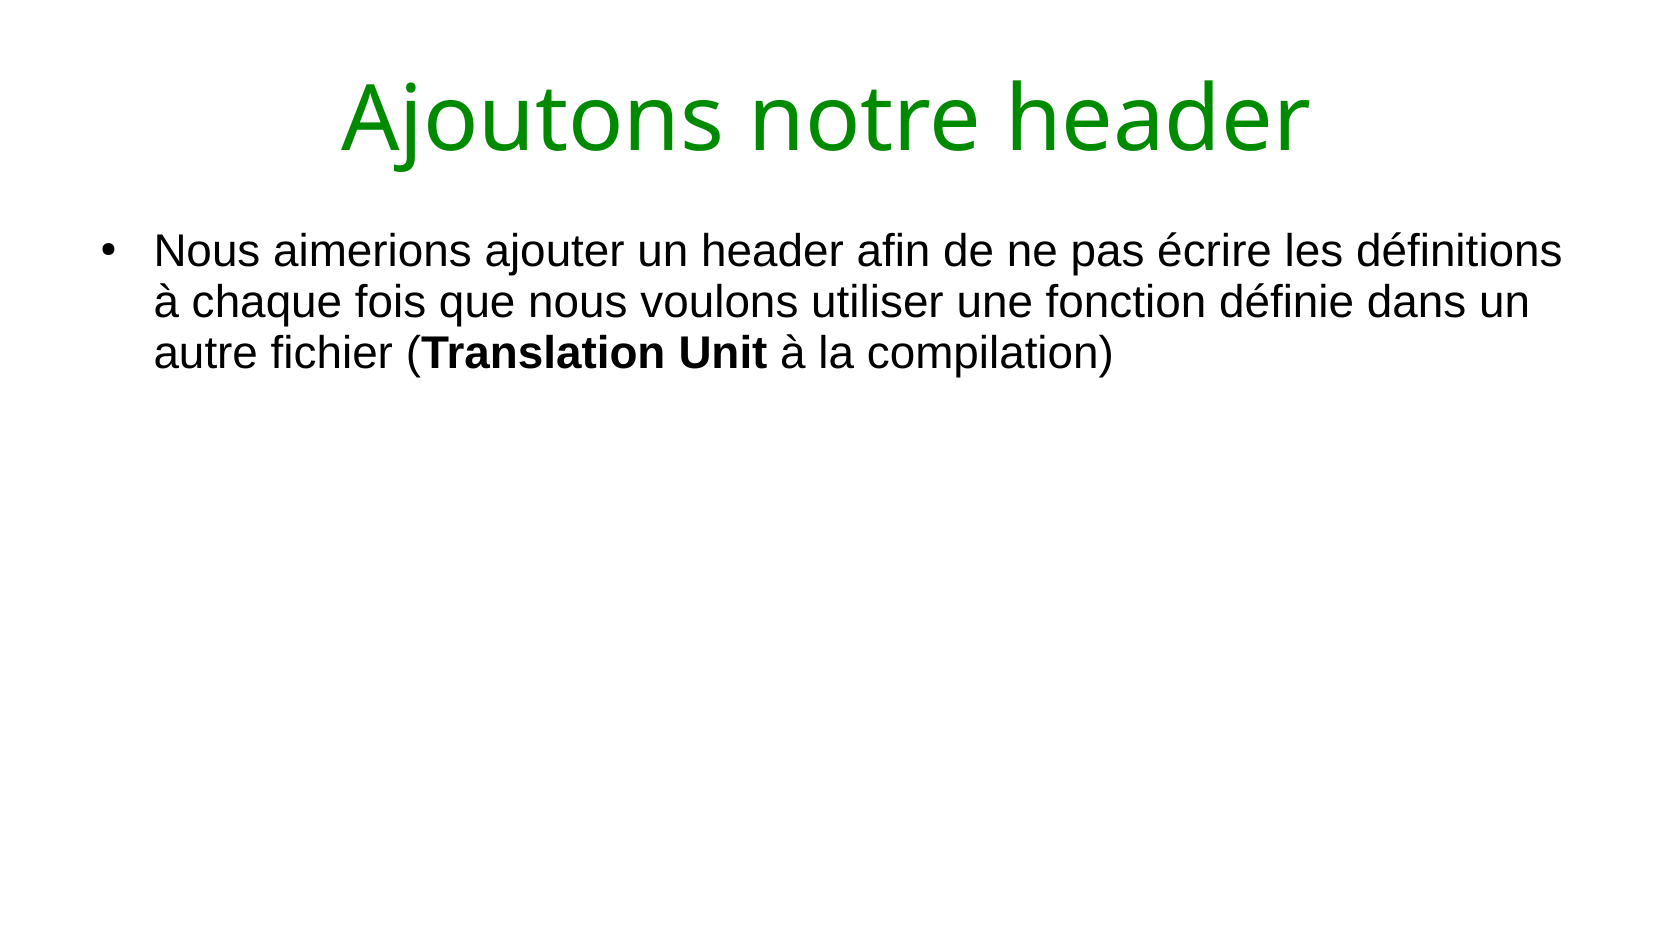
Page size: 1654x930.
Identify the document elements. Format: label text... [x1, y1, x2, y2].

title Ajoutons notre header [82, 37, 1571, 193]
list Nous aimerions ajouter un header afin de ne pas écrire les définitions à chaque fois que nous voulons utiliser une fonction définie dans un autre fichier (Translation Unit à la compilation) [82, 224, 1571, 930]
